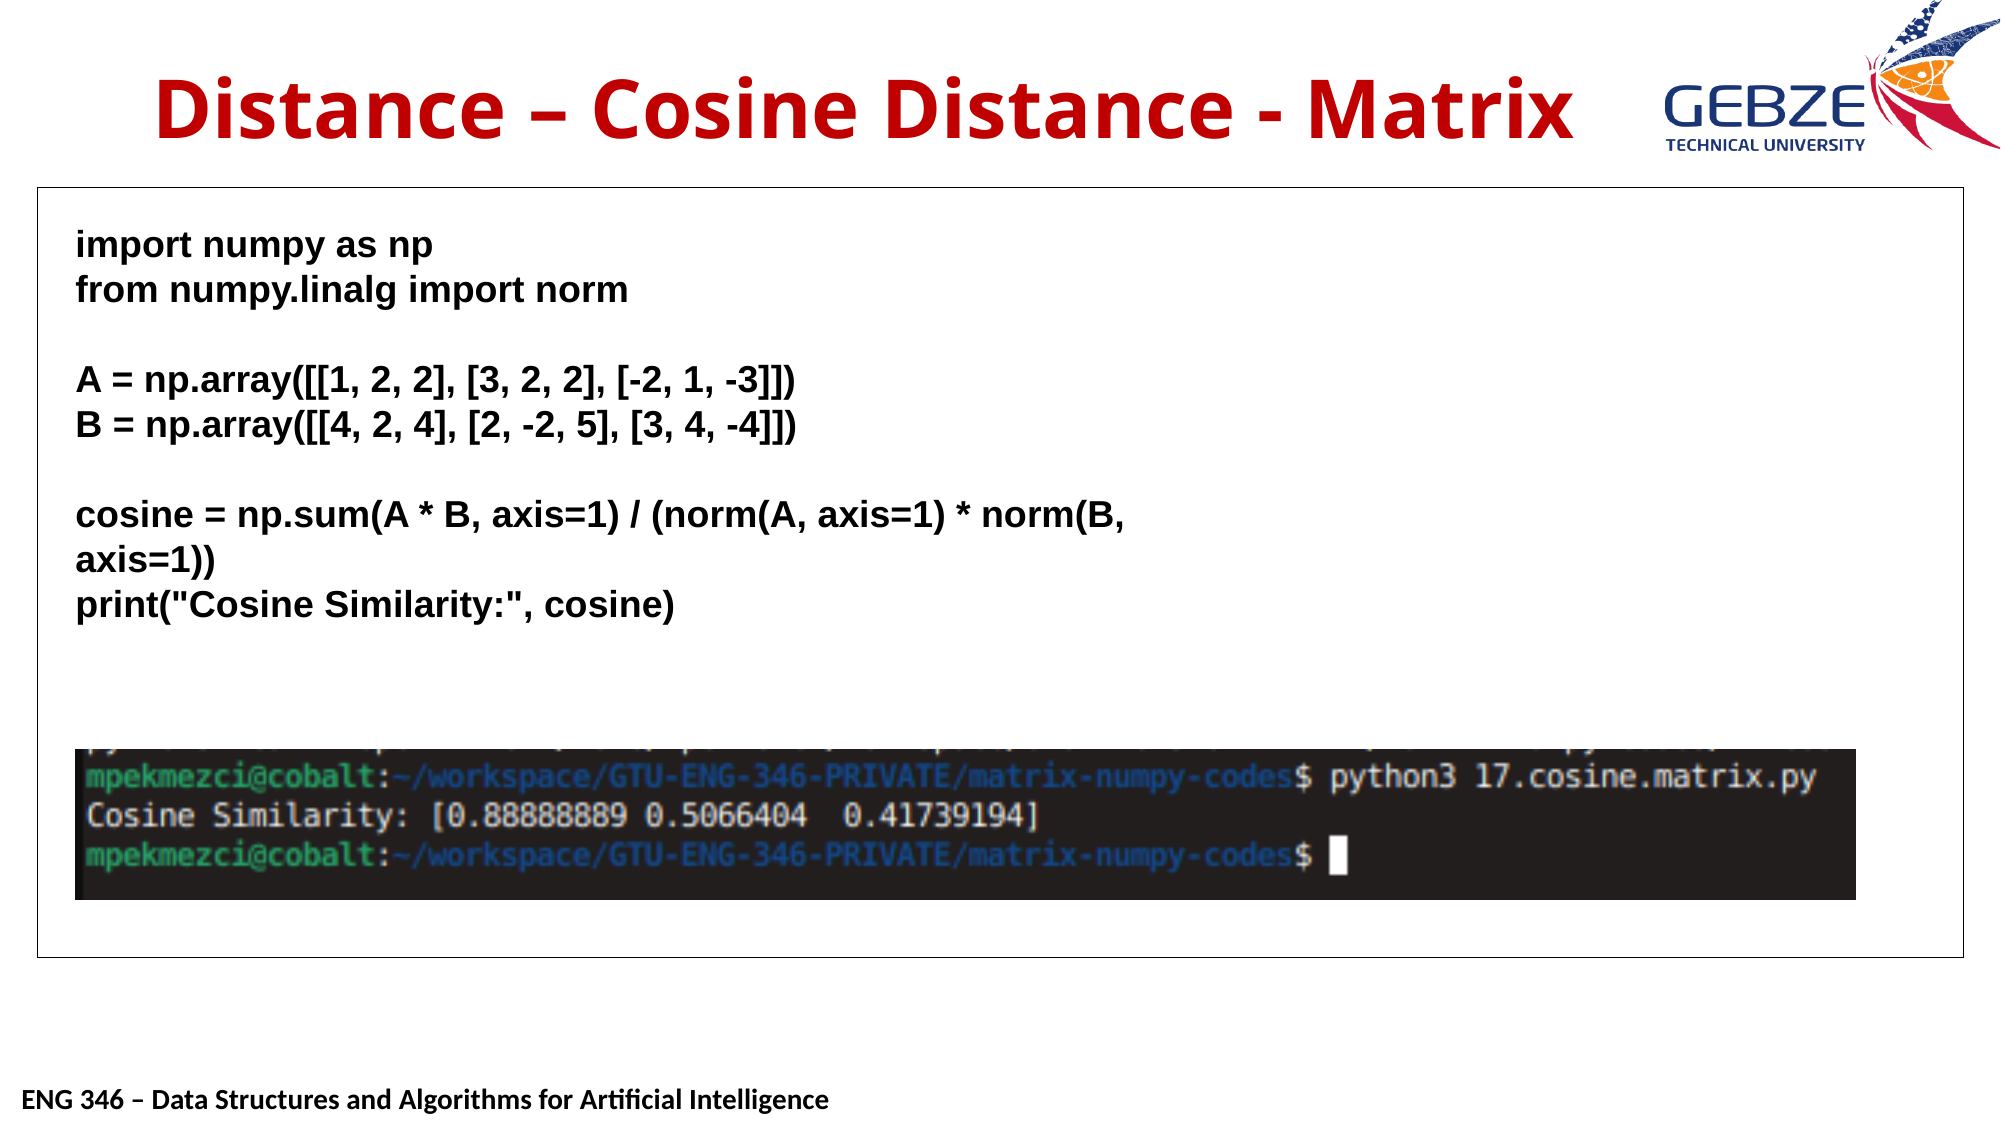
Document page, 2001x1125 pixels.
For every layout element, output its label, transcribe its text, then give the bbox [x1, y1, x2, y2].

title Distance – Cosine Distance - Matrix [137, 59, 1650, 165]
text_box import numpy as np from numpy.linalg import norm A = np.array([[1, 2, 2], [3, 2, 2], [-2, 1, -3]]) B = np.array([[4, 2, 4], [2, -2, 5], [3, 4, -4]]) cosine = np.sum(A * B, axis=1) / (norm(A, axis=1) * norm(B, axis=1)) print("Cosine Similarity:", cosine) [60, 212, 1200, 605]
picture [75, 749, 1856, 901]
picture [1665, 0, 2001, 151]
